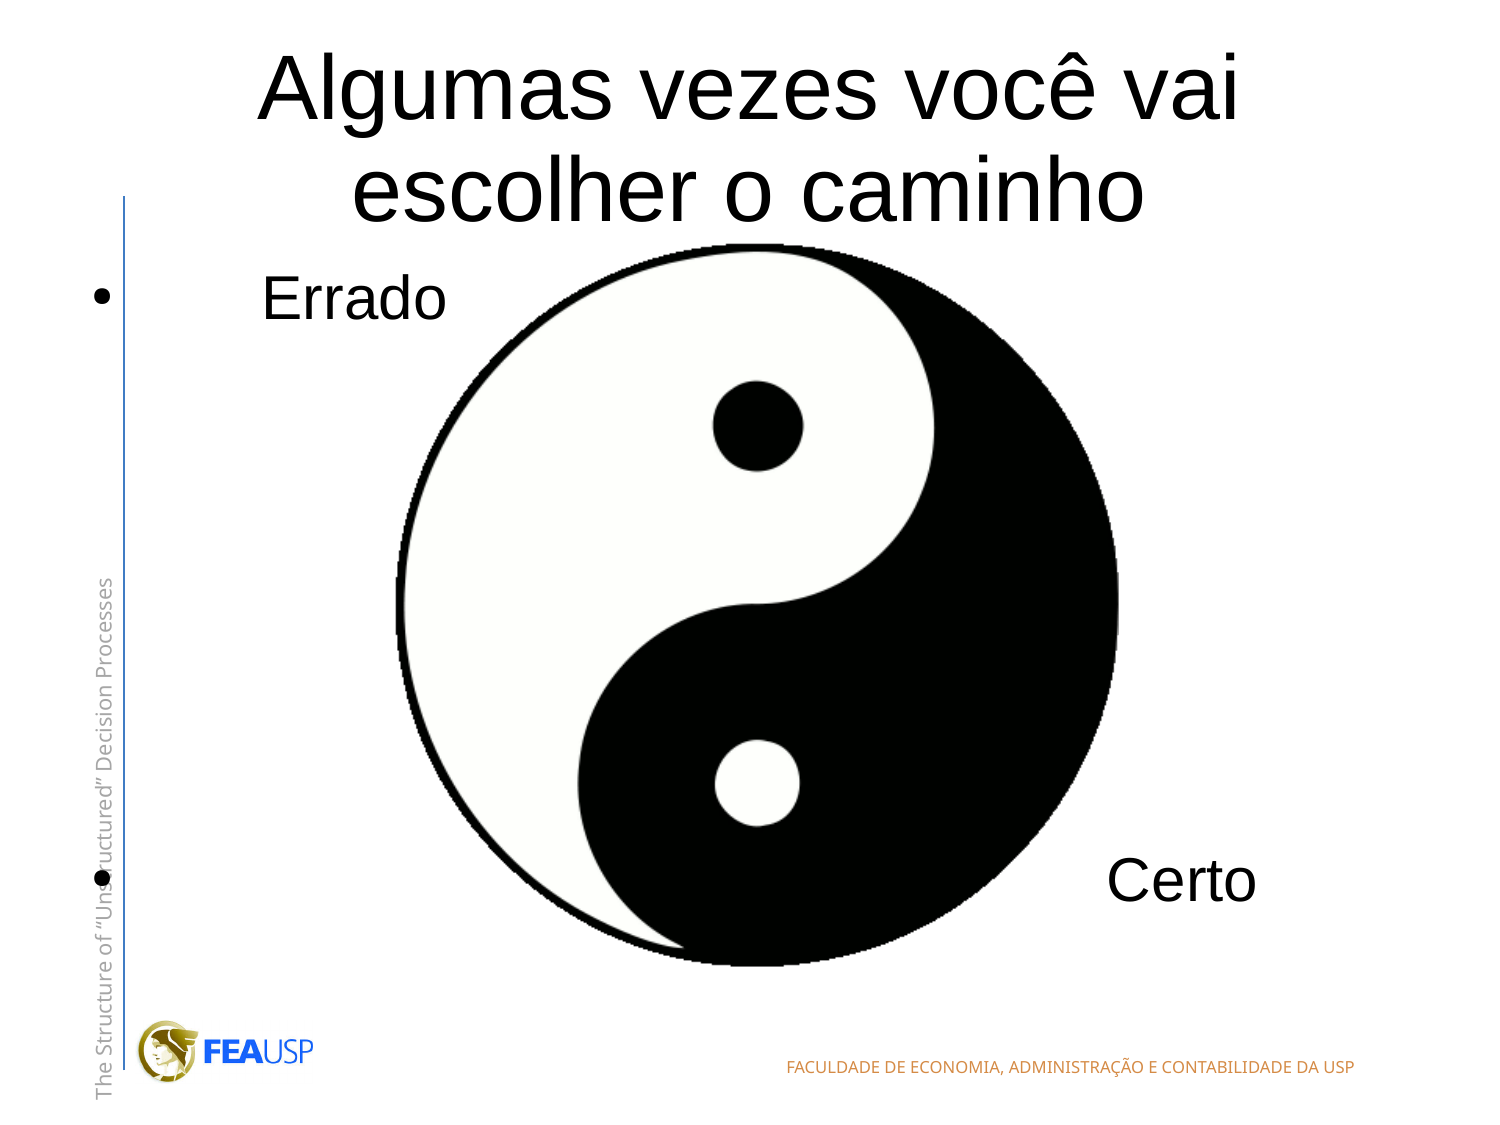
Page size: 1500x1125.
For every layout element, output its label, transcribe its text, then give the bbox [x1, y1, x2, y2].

picture [135, 1020, 313, 1084]
list Errado Certo [1122, 263, 1425, 916]
list Errado Certo [75, 263, 393, 916]
picture [393, 241, 1122, 970]
title Algumas vezes você vai escolher o caminho [75, 36, 1425, 242]
